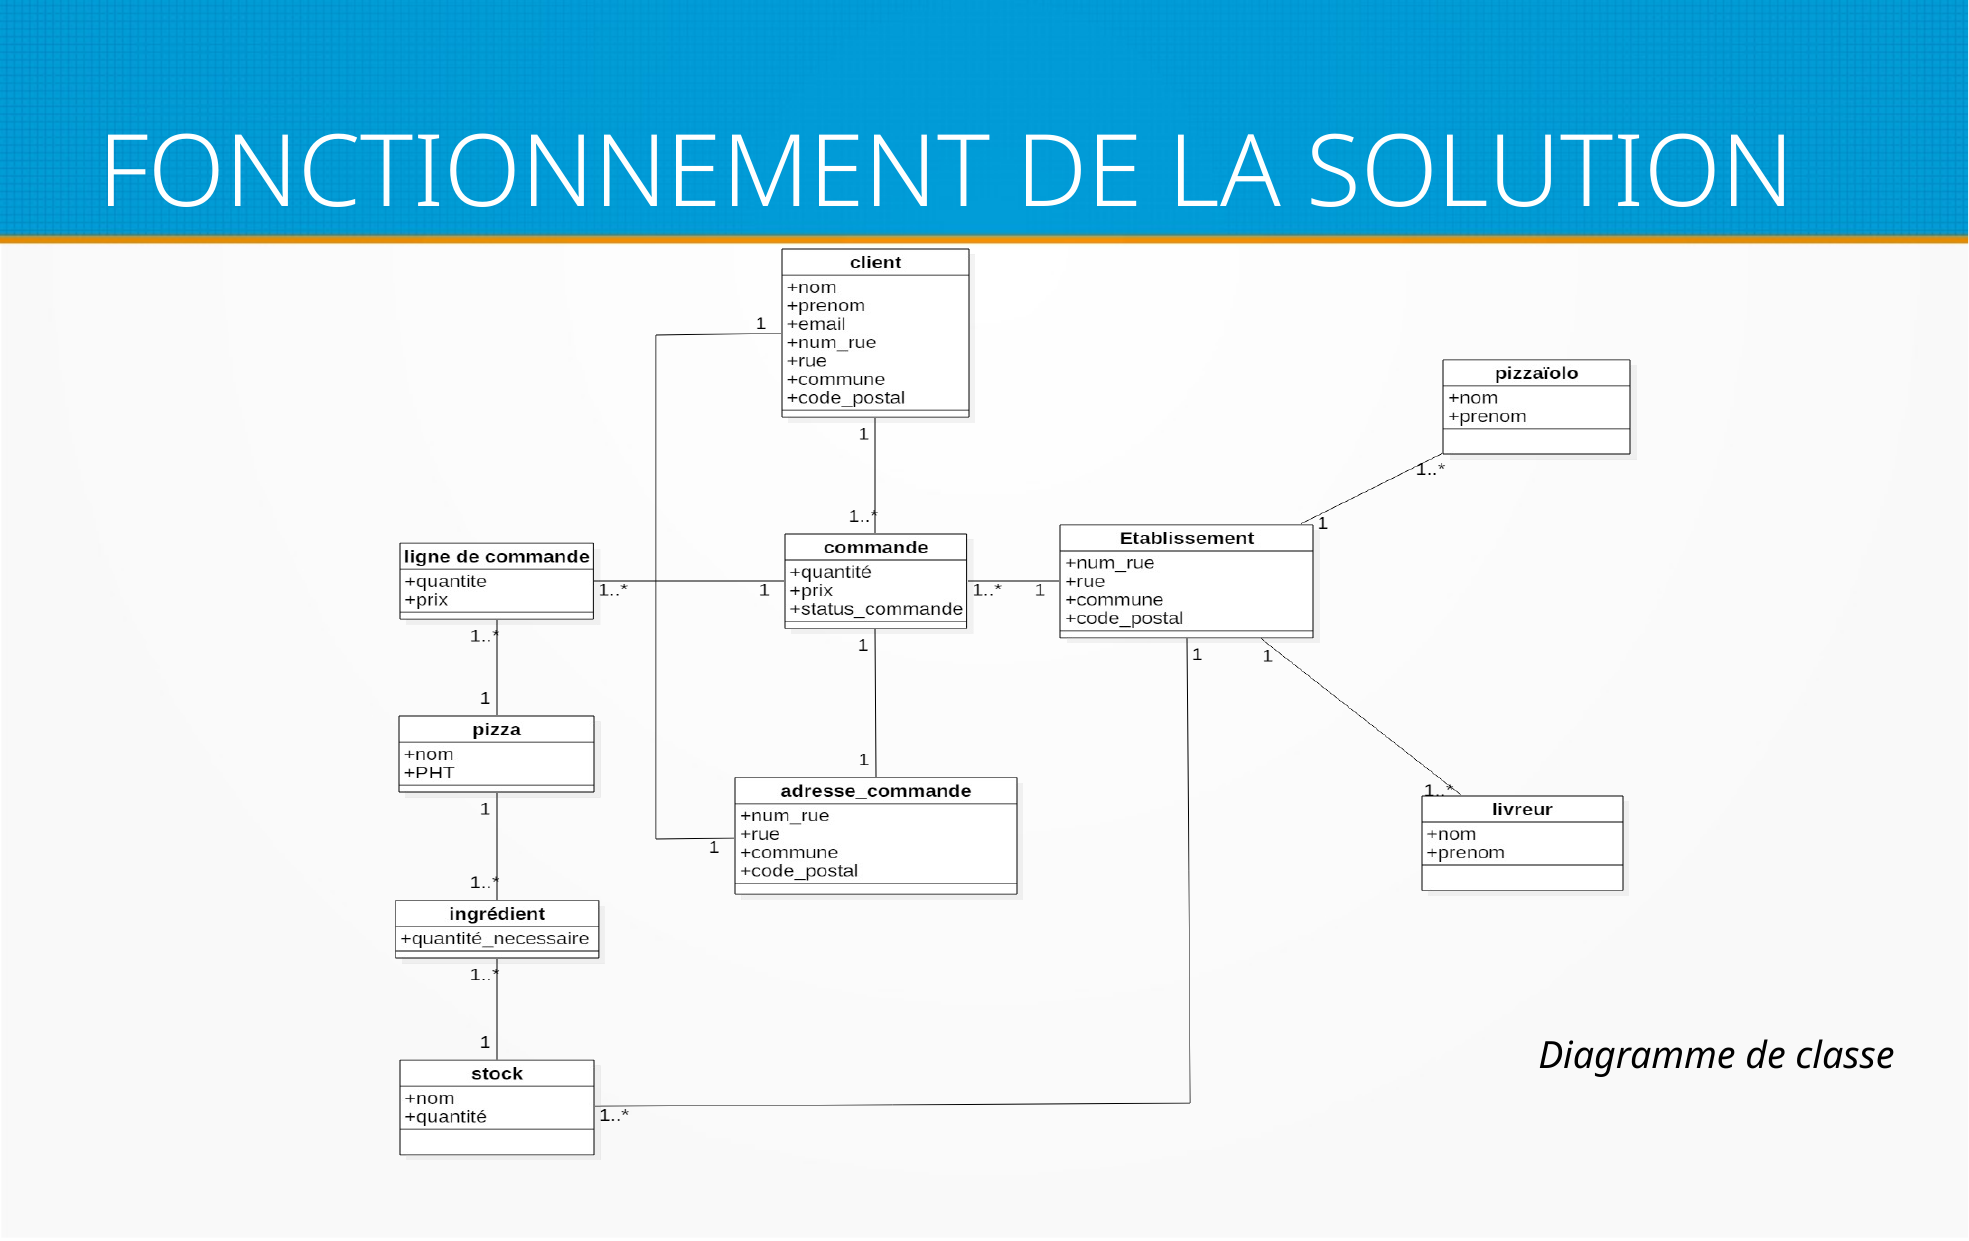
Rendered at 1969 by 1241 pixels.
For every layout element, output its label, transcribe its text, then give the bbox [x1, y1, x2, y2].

text_box Diagramme de classe [1666, 1020, 1926, 1111]
picture [0, 233, 1969, 1241]
text_box FONCTIONNEMENT DE LA SOLUTION [98, 19, 1870, 227]
